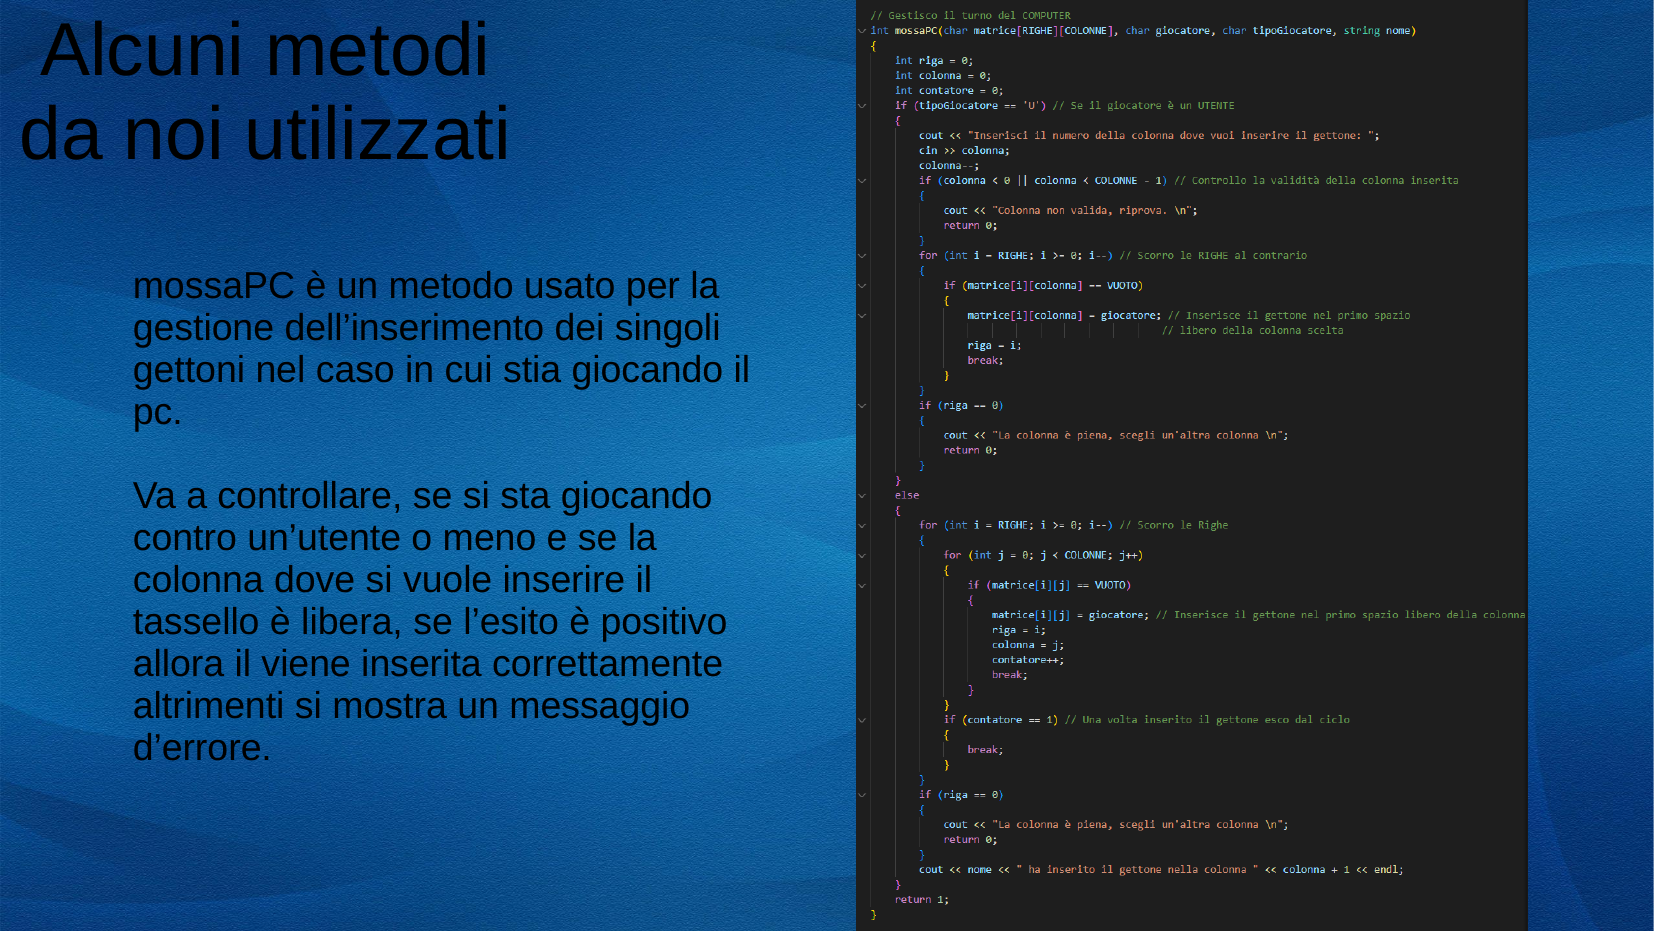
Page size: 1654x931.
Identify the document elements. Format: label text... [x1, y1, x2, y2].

picture [0, 0, 1654, 931]
text_box mossaPC è un metodo usato per la gestione dell’inserimento dei singoli gettoni nel caso in cui stia giocando il pc. Va a controllare, se si sta giocando contro un’utente o meno e se la colonna dove si vuole inserire il tassello è libera, se l’esito è positivo allora il viene inserita correttamente altrimenti si mostra un messaggio d’errore. [118, 256, 768, 776]
text_box Alcuni metodi da noi utilizzati [0, 0, 532, 198]
